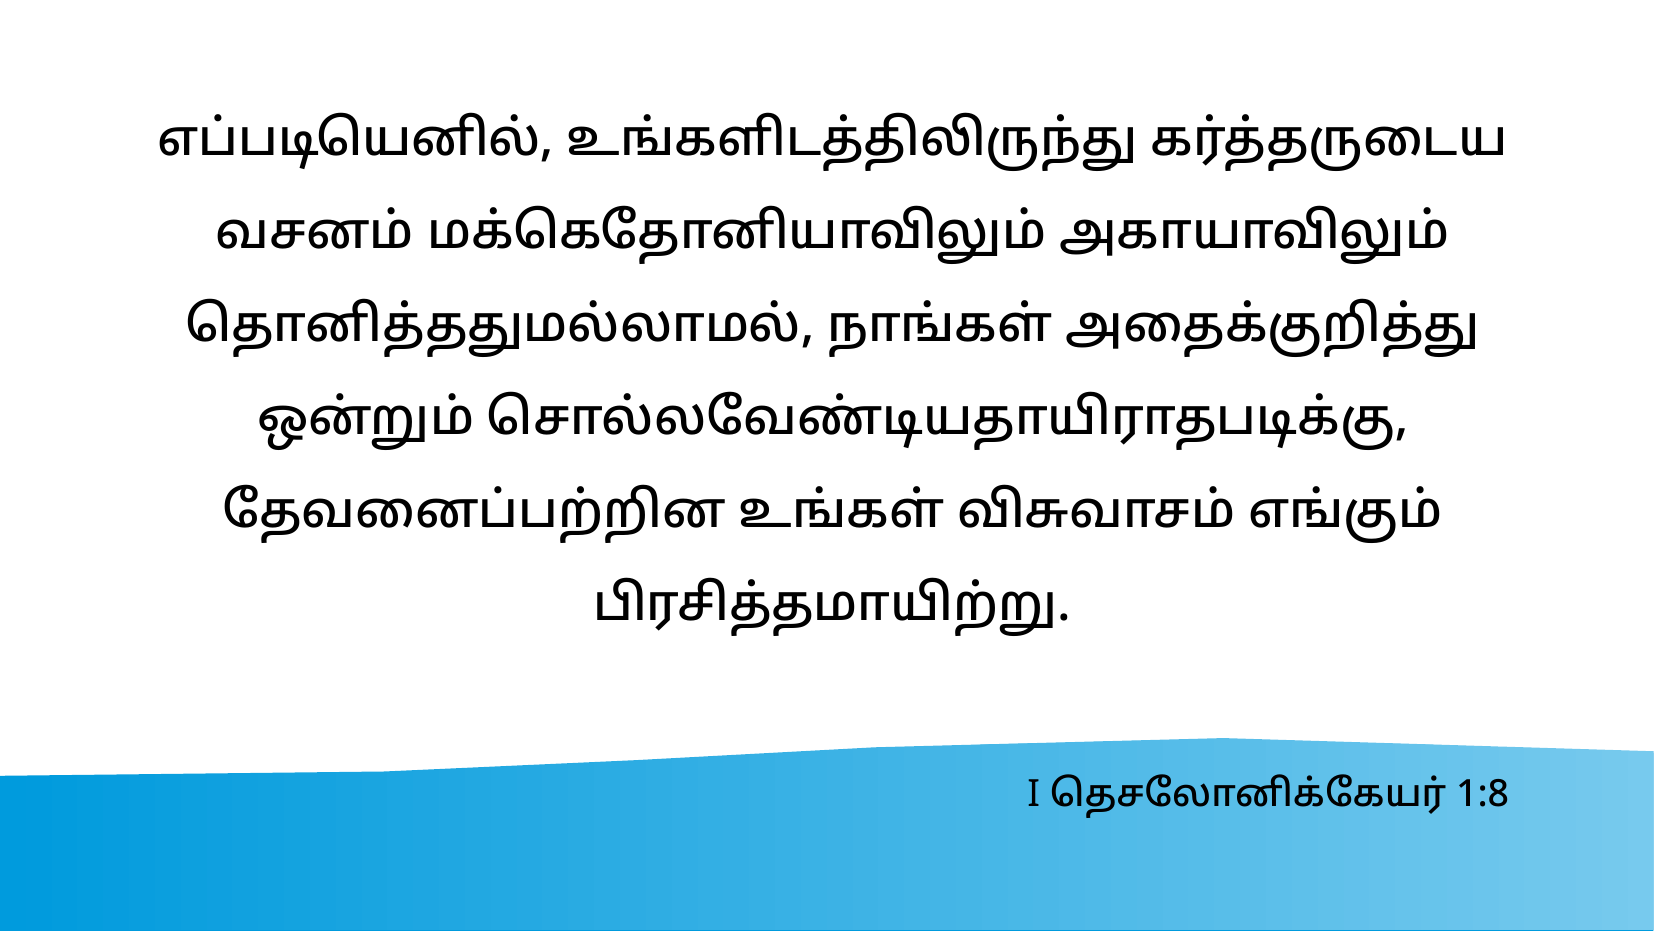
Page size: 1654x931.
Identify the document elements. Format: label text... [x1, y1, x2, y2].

text_box I தெசலோனிக்கேயர் 1:8 [1012, 765, 1613, 826]
title எப்படியெனில், உங்களிடத்திலிருந்து கர்த்தருடைய வசனம் மக்கெதோனியாவிலும் அகாயாவிலும் தொனித்ததுமல்லாமல், நாங்கள் அதைக்குறித்து ஒன்றும் சொல்லவேண்டியதாயிராதபடிக்கு, தேவனைப்பற்றின உங்கள் விசுவாசம் எங்கும் பிரசித்தமாயிற்று. [94, 81, 1571, 640]
